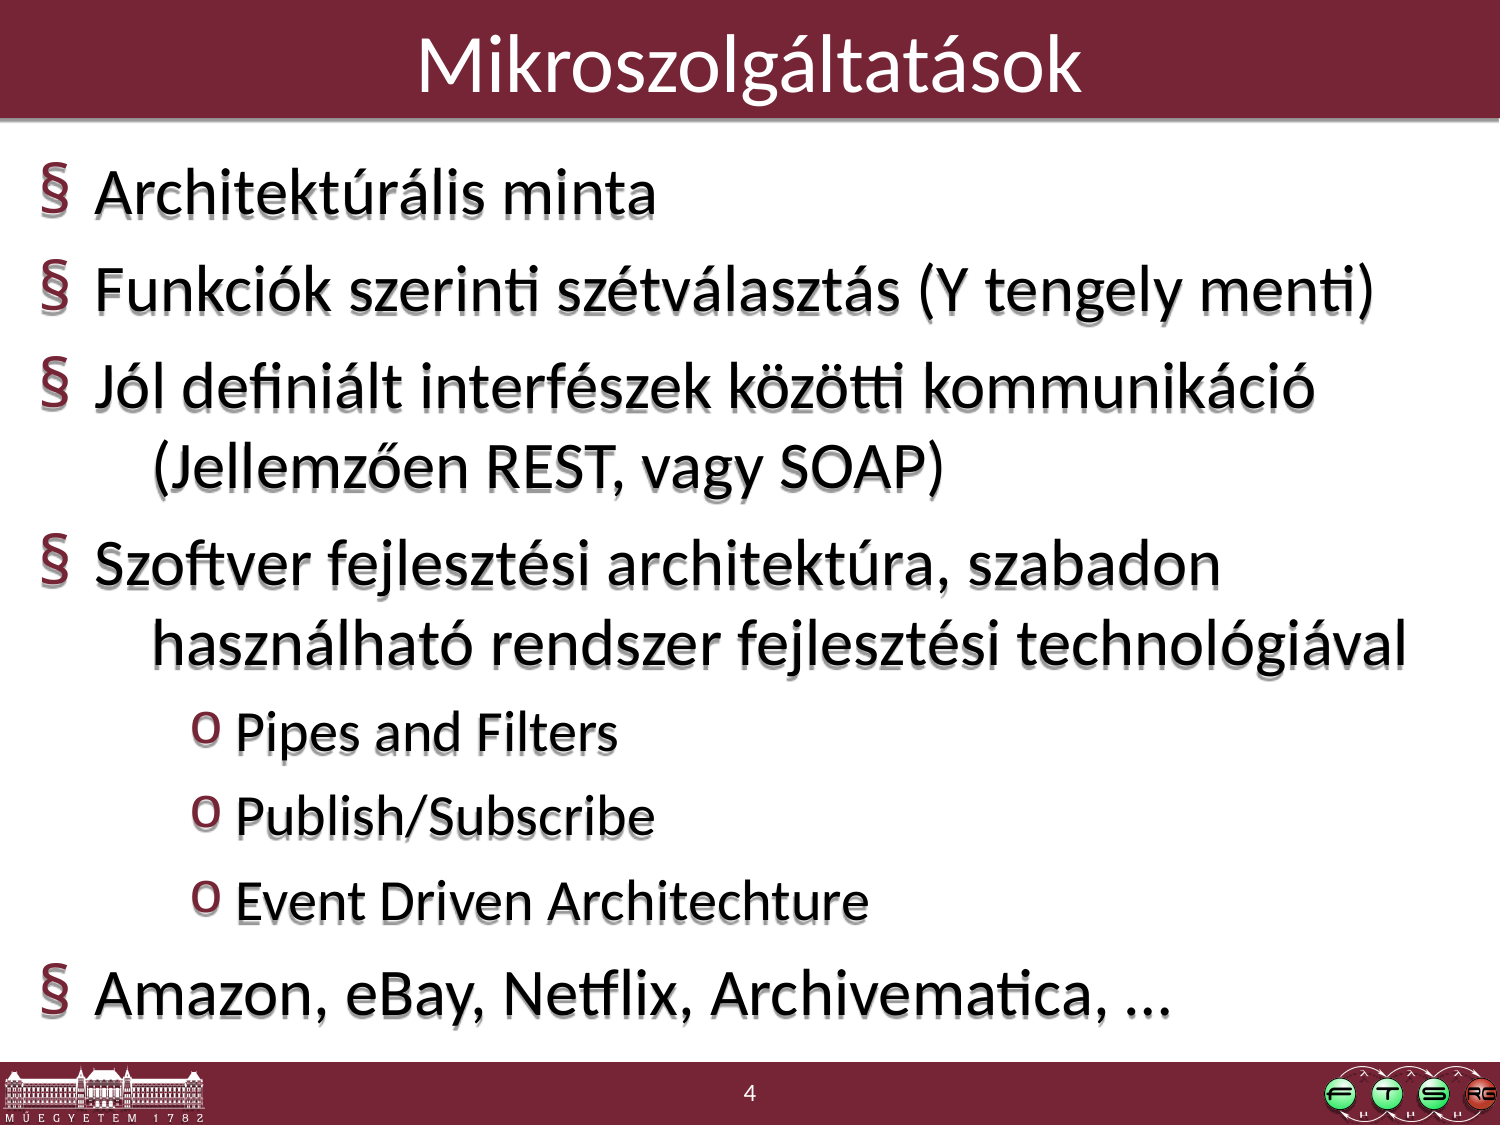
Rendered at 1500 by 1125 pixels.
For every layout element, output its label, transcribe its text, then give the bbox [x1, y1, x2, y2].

text_box 4 [581, 1061, 919, 1122]
title Mikroszolgáltatások [0, 0, 1500, 119]
list Architektúrális minta Funkciók szerinti szétválasztás (Y tengely menti) Jól definiált interfészek közötti kommunikáció (Jellemzően REST, vagy SOAP) Szoftver fejlesztési architektúra, szabadon használható rendszer fejlesztési technológiával Pipes and Filters Publish/Subscribe Event Driven Architechture Amazon, eBay, Netflix, Archivematica, … [23, 140, 1477, 1048]
